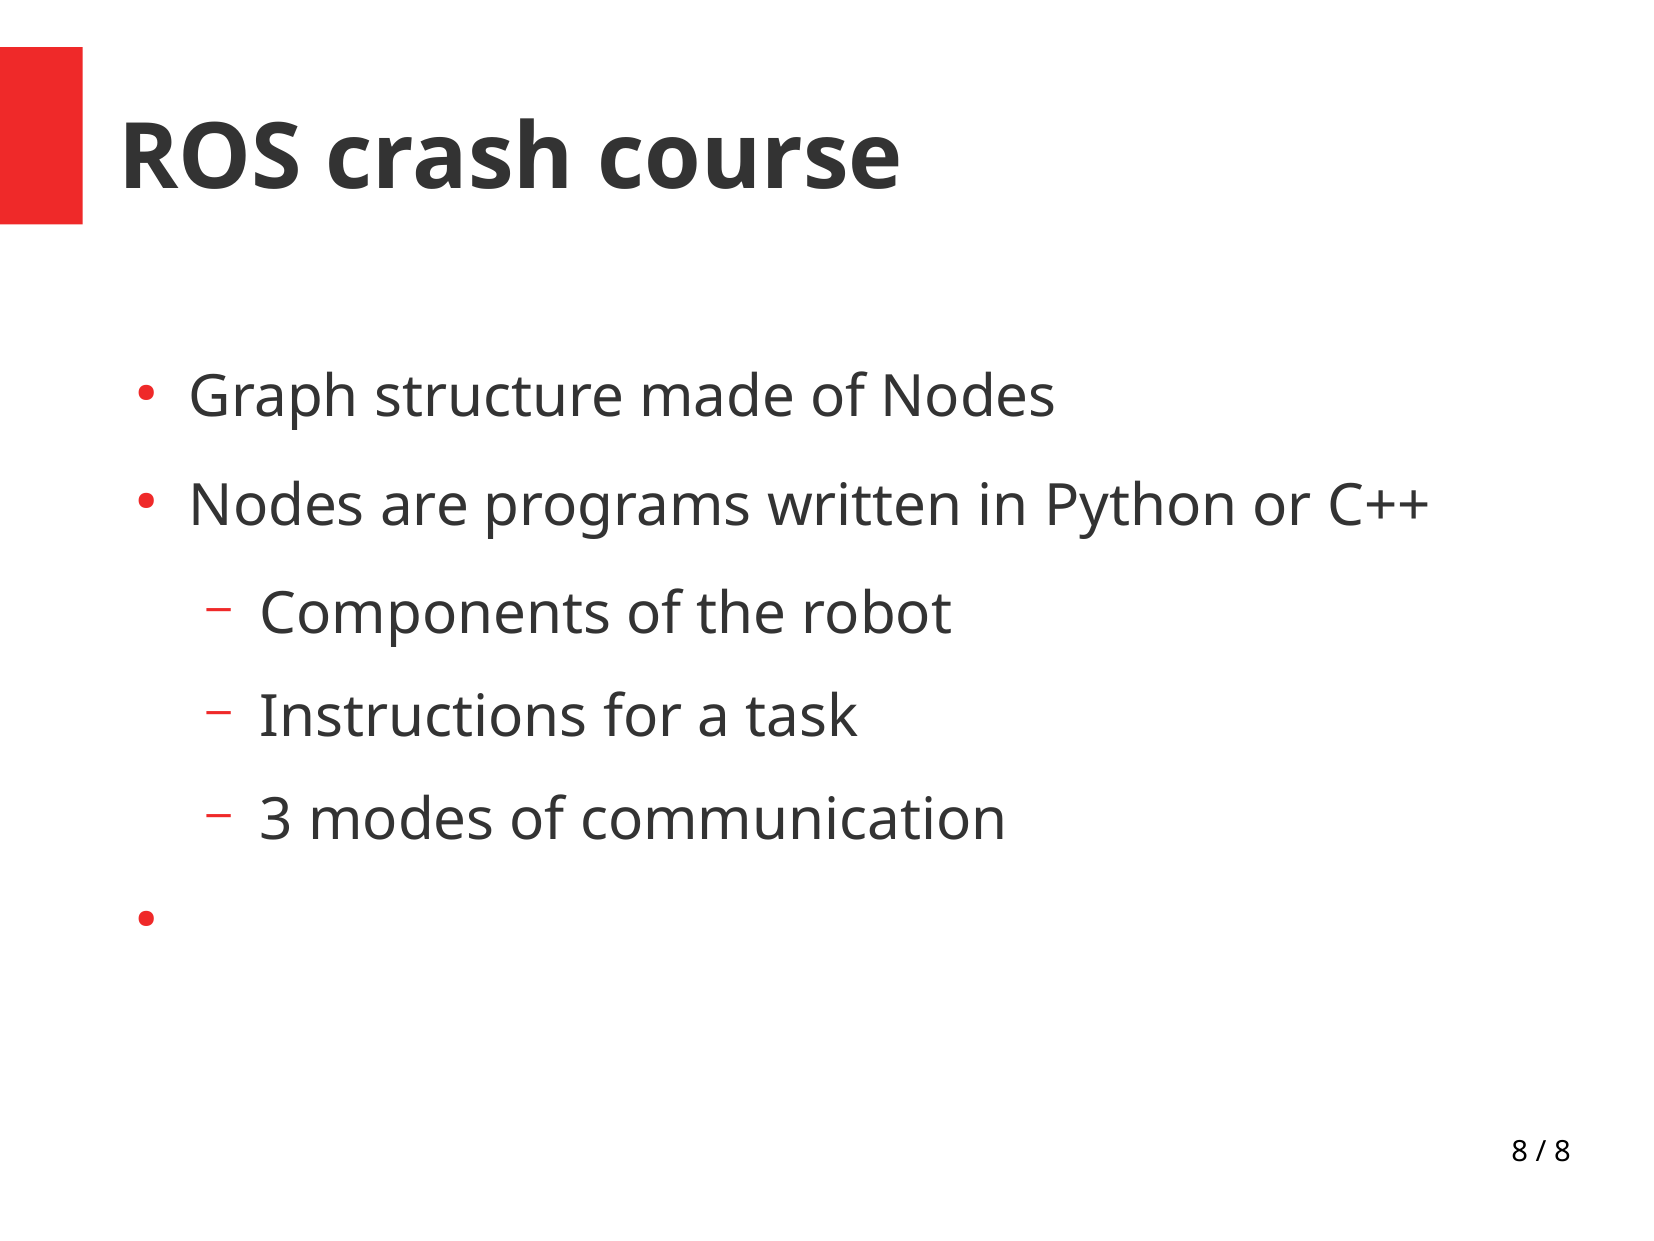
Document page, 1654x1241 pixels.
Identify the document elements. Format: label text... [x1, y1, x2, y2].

title ROS crash course [118, 49, 1571, 257]
list Graph structure made of Nodes Nodes are programs written in Python or C++ Components of the robot Instructions for a task 3 modes of communication [118, 354, 1536, 1074]
